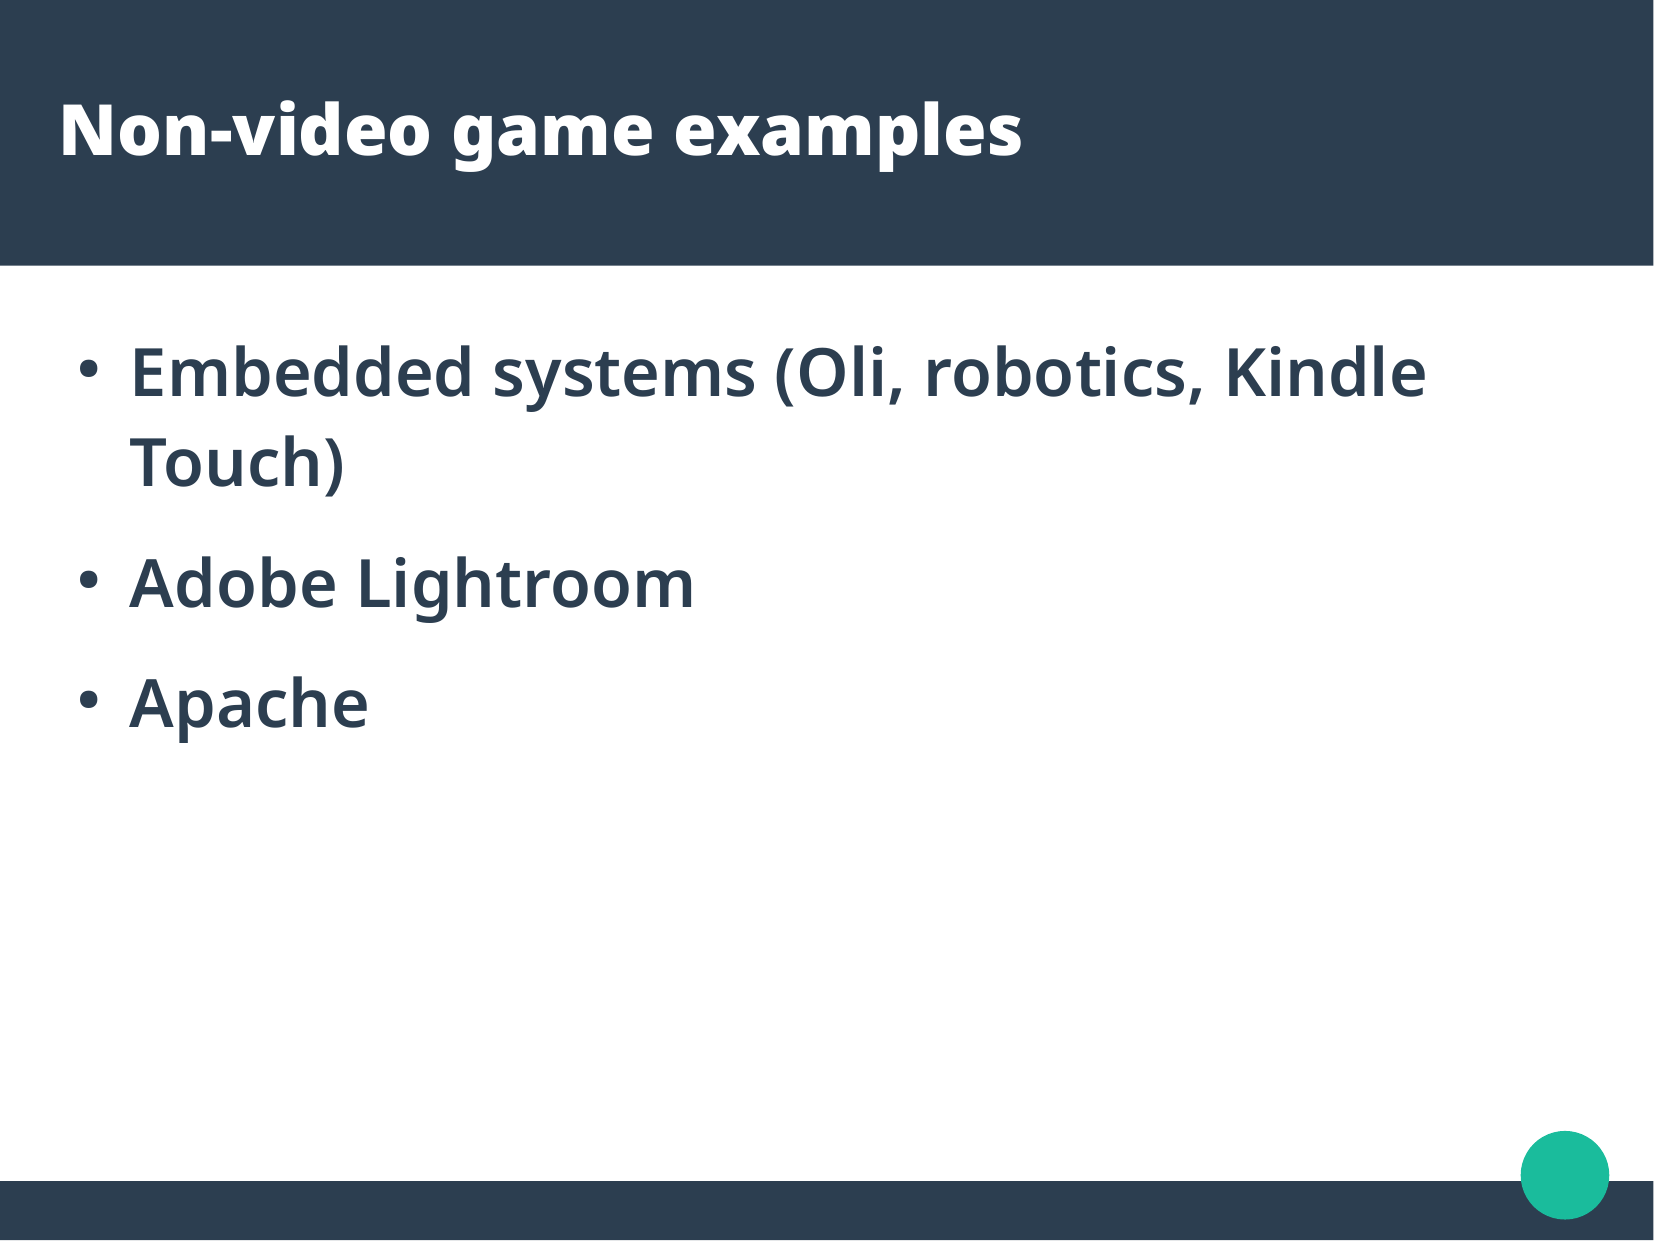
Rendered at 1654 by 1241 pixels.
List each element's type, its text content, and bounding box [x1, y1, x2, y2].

title Non-video game examples [59, 49, 1595, 207]
list Embedded systems (Oli, robotics, Kindle Touch) Adobe Lightroom Apache [59, 324, 1595, 1152]
